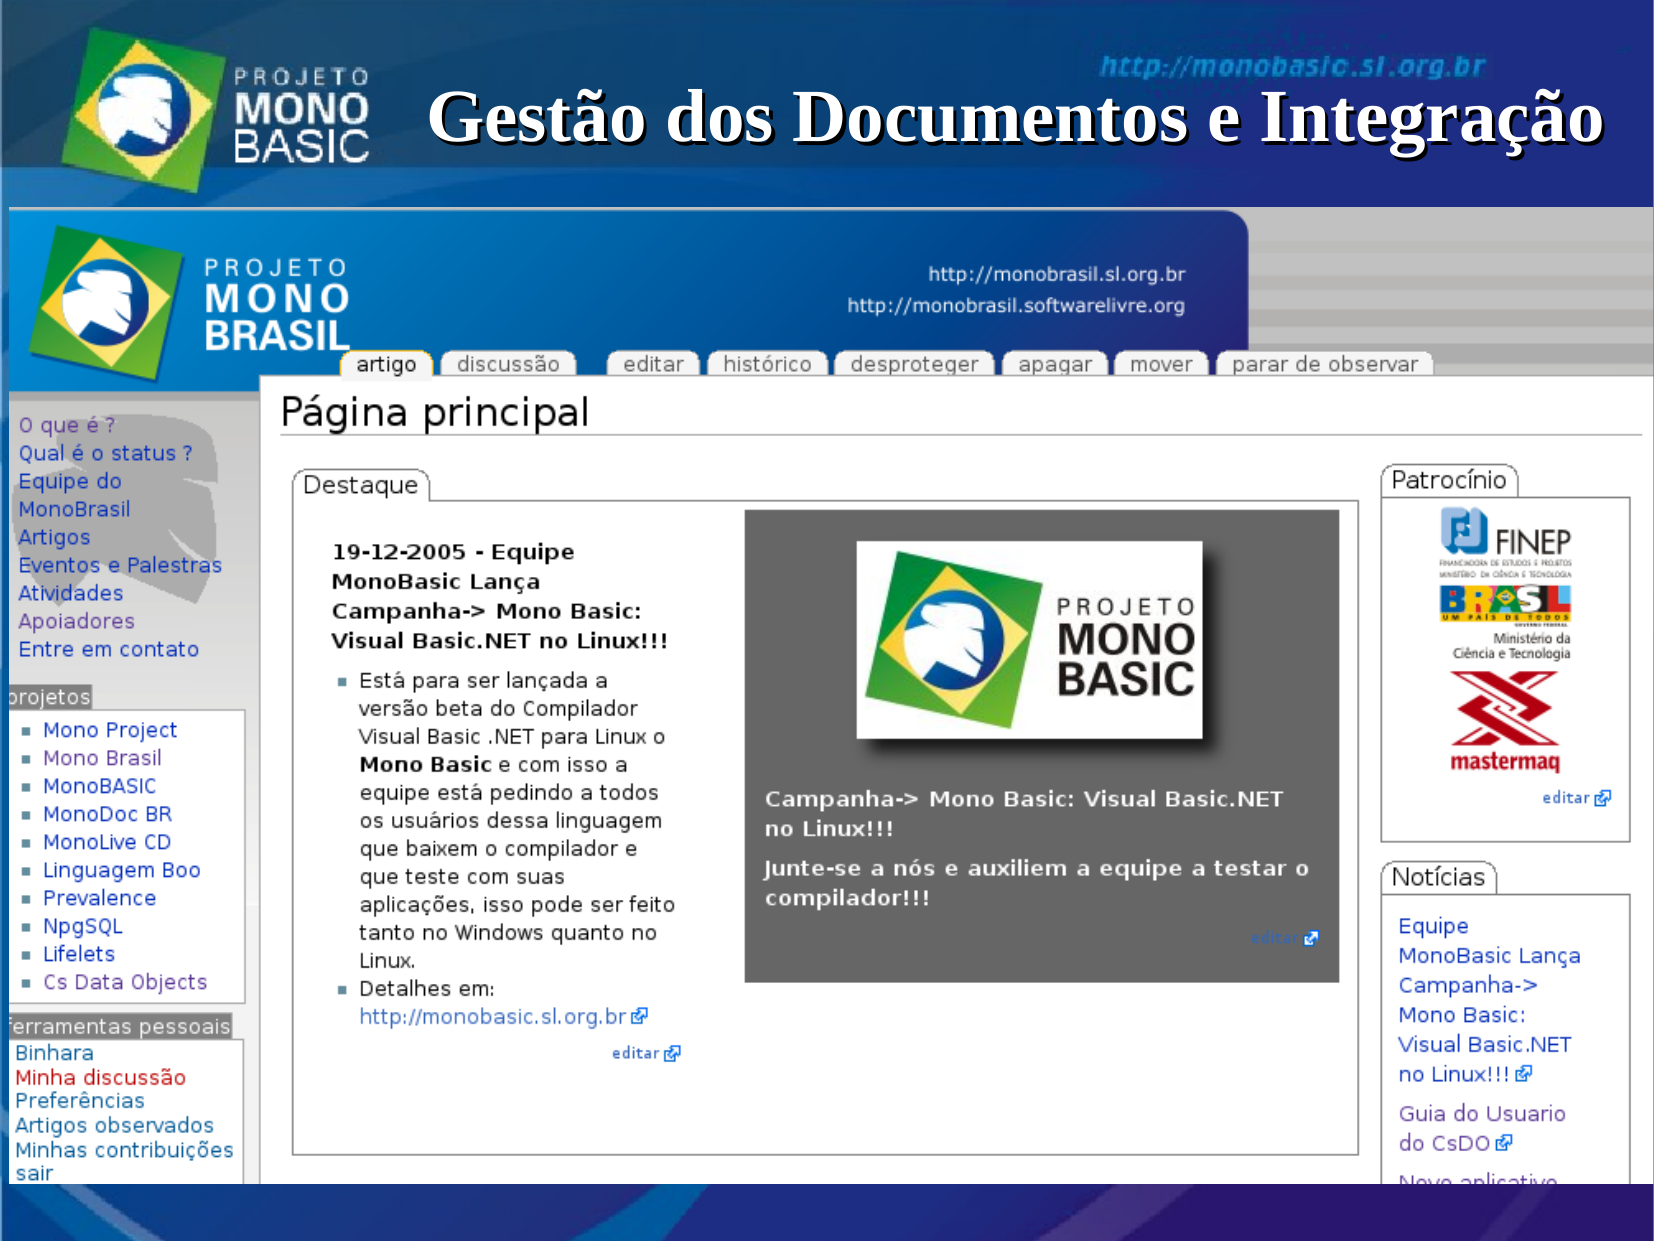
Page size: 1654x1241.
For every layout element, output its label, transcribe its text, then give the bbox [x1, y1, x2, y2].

picture [0, 0, 1654, 1241]
title Gestão dos Documentos e Integração [222, 43, 1606, 191]
